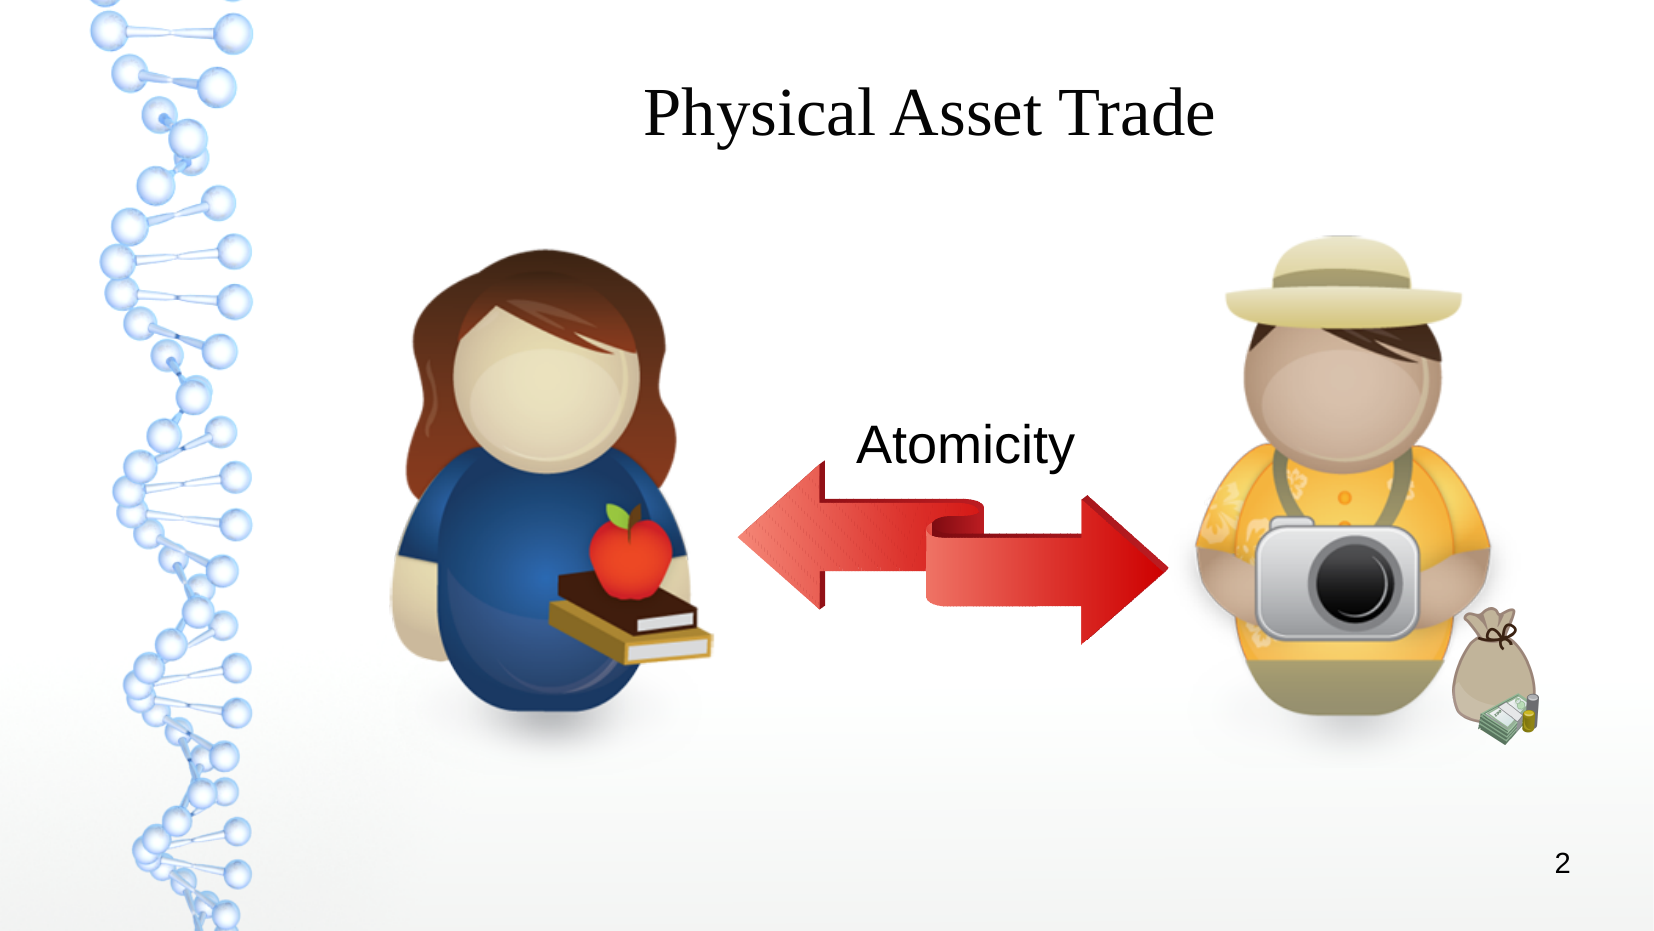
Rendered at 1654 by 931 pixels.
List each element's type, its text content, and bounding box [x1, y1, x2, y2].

title Physical Asset Trade [265, 35, 1595, 189]
picture [0, 0, 1654, 931]
text_box Atomicity [841, 407, 1092, 483]
